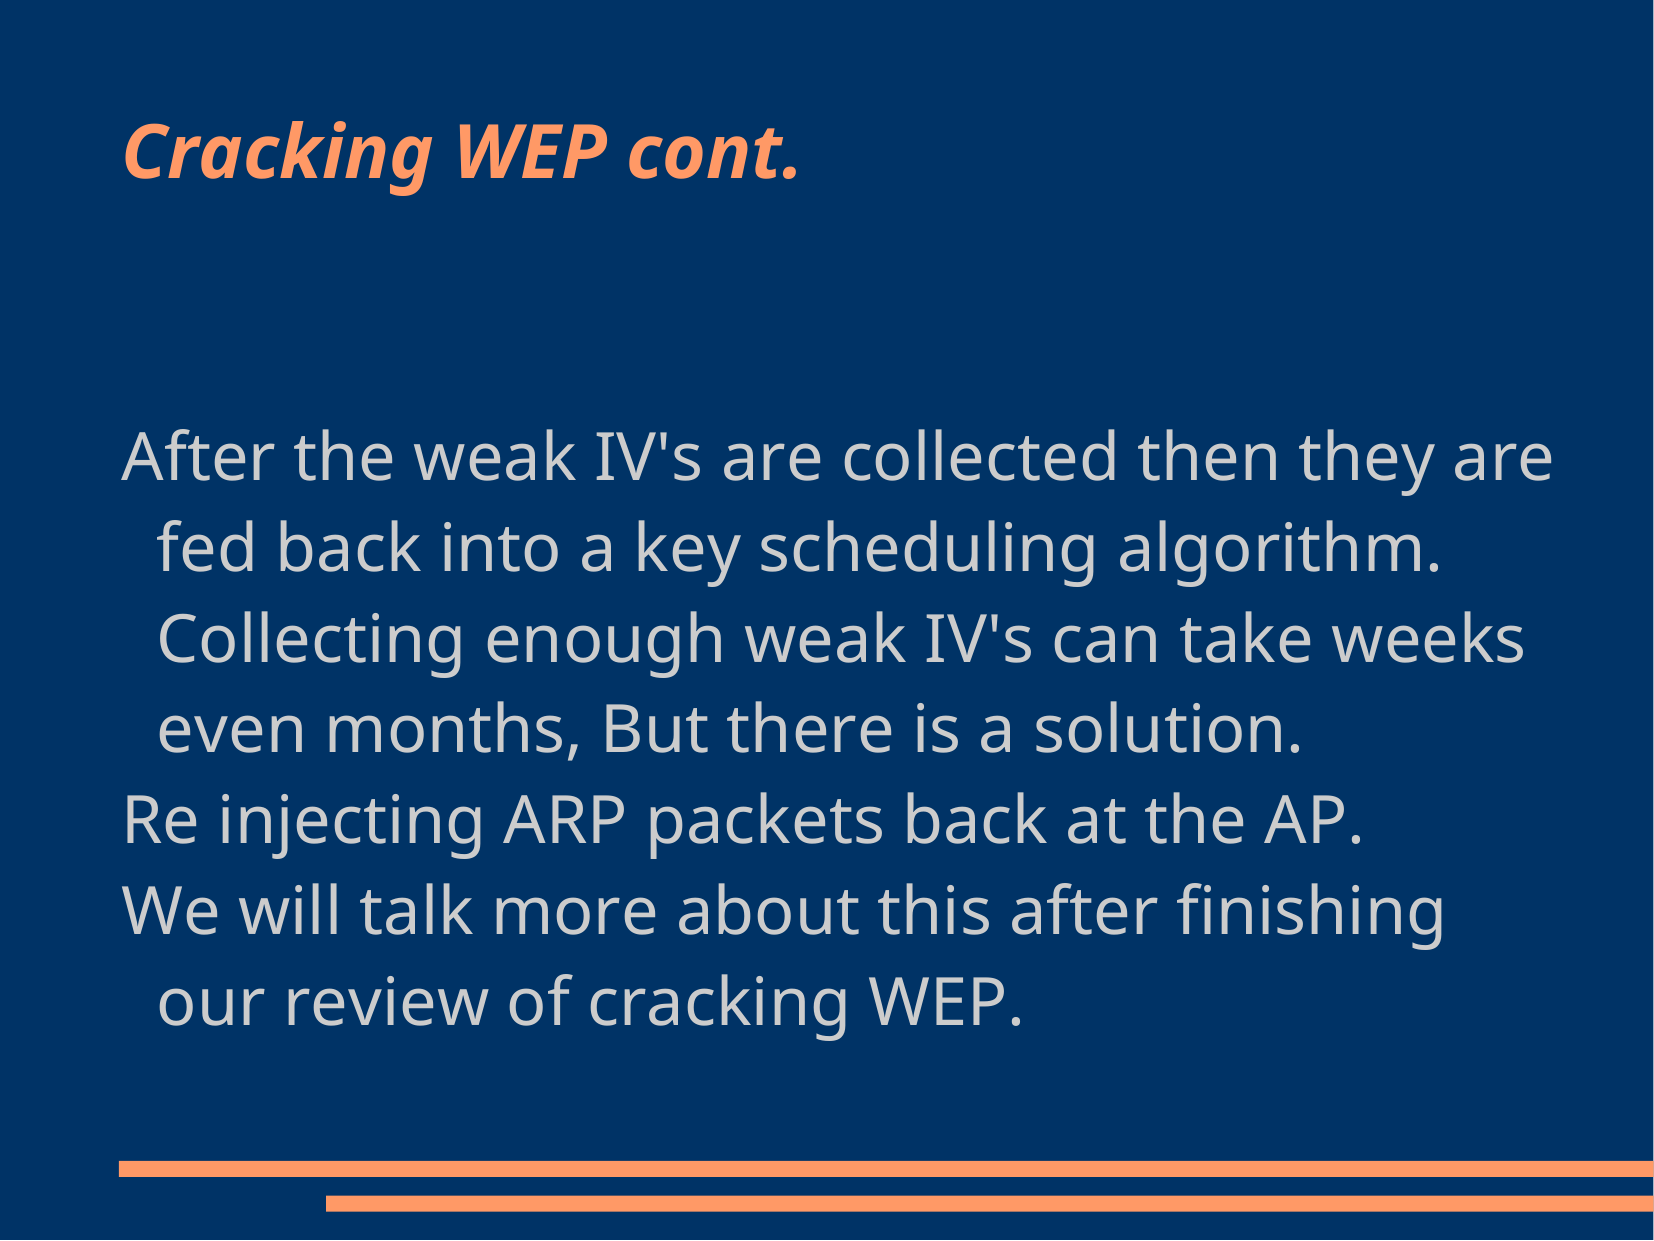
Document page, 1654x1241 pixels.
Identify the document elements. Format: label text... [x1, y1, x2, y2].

title Cracking WEP cont. [121, 46, 1534, 254]
subtitle After the weak IV's are collected then they are fed back into a key scheduling algorithm. Collecting enough weak IV's can take weeks even months, But there is a solution. Re injecting ARP packets back at the AP. We will talk more about this after finishing our review of cracking WEP. [121, 322, 1561, 1133]
